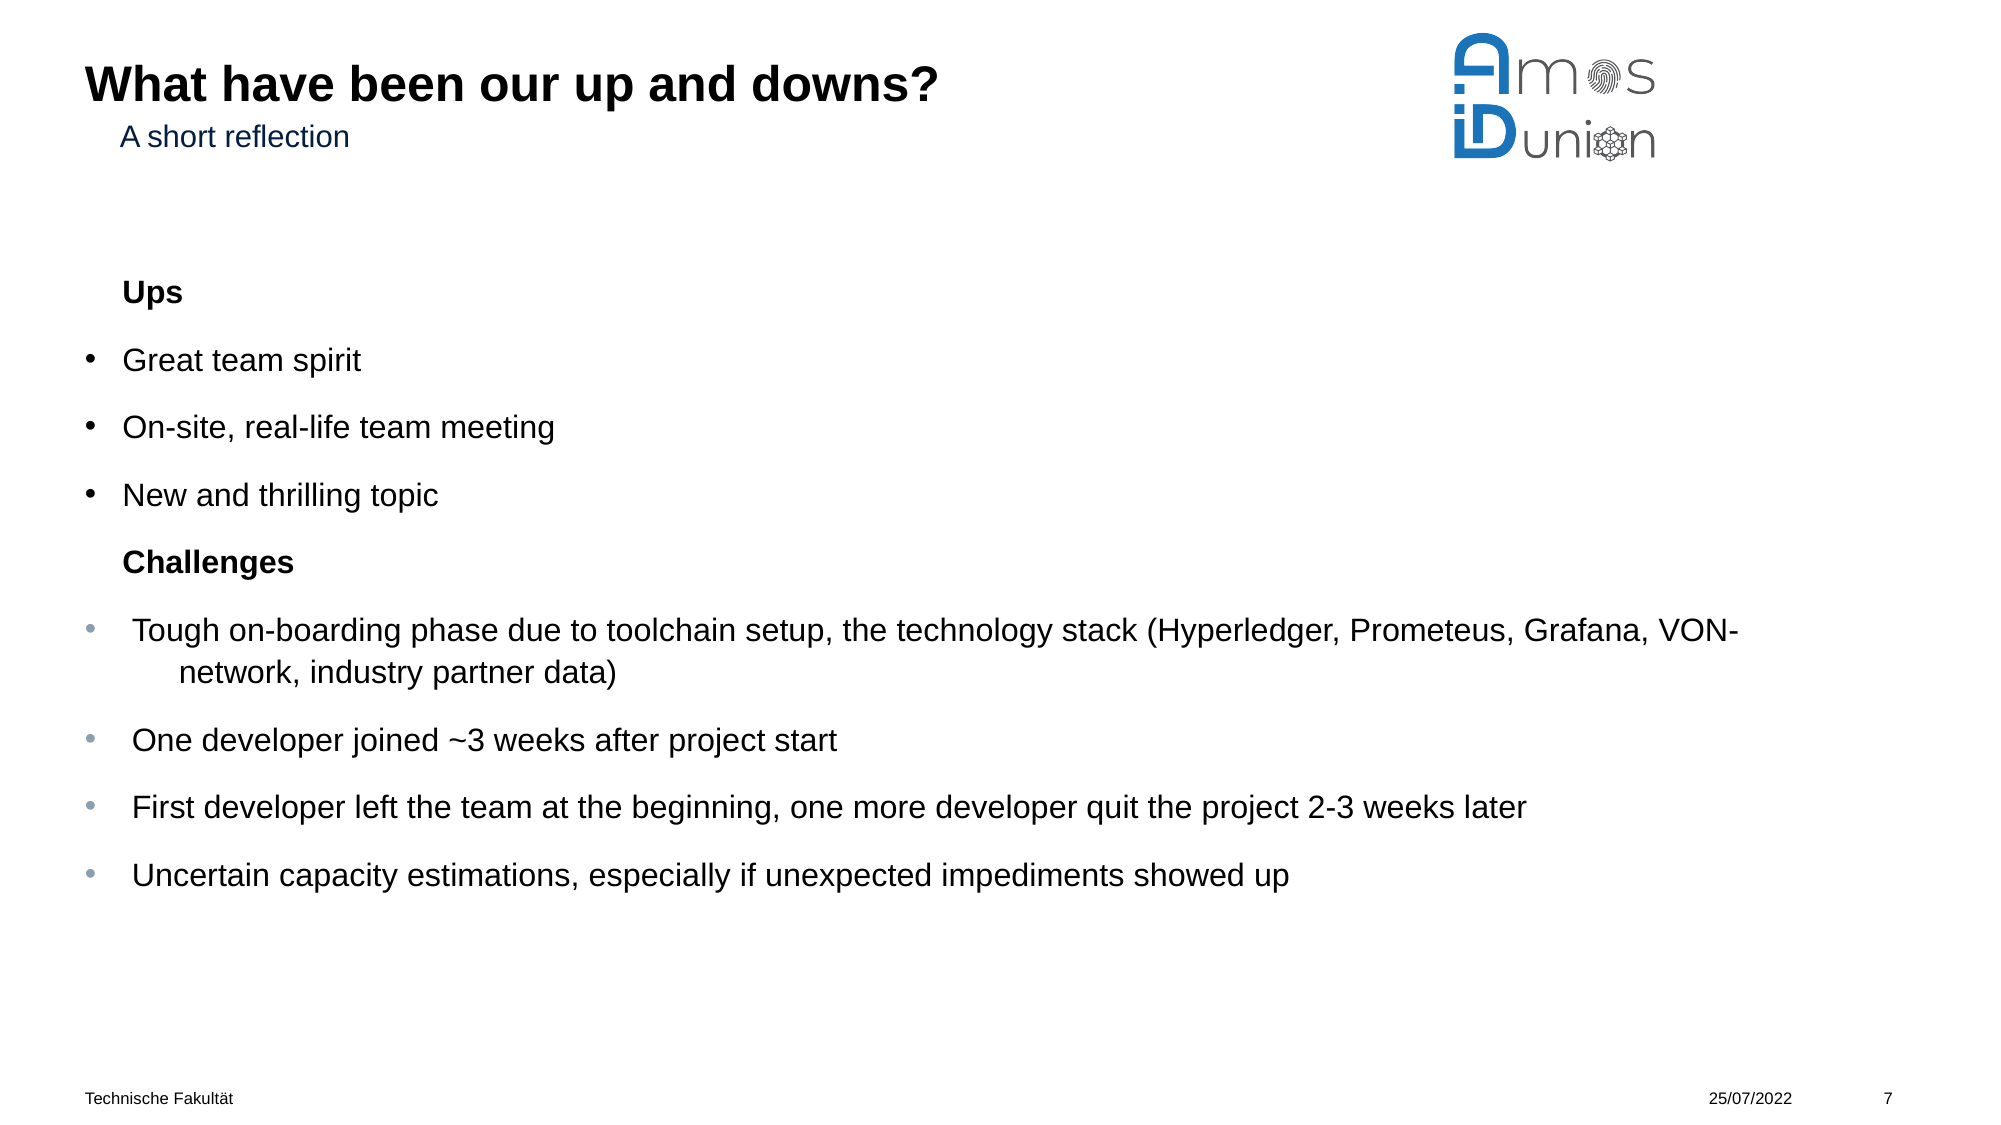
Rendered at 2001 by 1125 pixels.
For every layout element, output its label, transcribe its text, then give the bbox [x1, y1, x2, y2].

list Ups Great team spirit On-site, real-life team meeting New and thrilling topic Challenges Tough on-boarding phase due to toolchain setup, the technology stack (Hyperledger, Prometeus, Grafana, VON-network, industry partner data) One developer joined ~3 weeks after project start First developer left the team at the beginning, one more developer quit the project 2-3 weeks later Uncertain capacity estimations, especially if unexpected impediments showed up [85, 267, 1916, 1018]
list A short reflection [84, 112, 1208, 154]
slide_number 7 [1883, 1088, 1916, 1109]
title What have been our up and downs? [85, 45, 1208, 100]
slide_number 25/07/2022 [1708, 1088, 1849, 1109]
picture [1449, 29, 1682, 168]
footer Technische Fakultät [85, 1088, 983, 1109]
